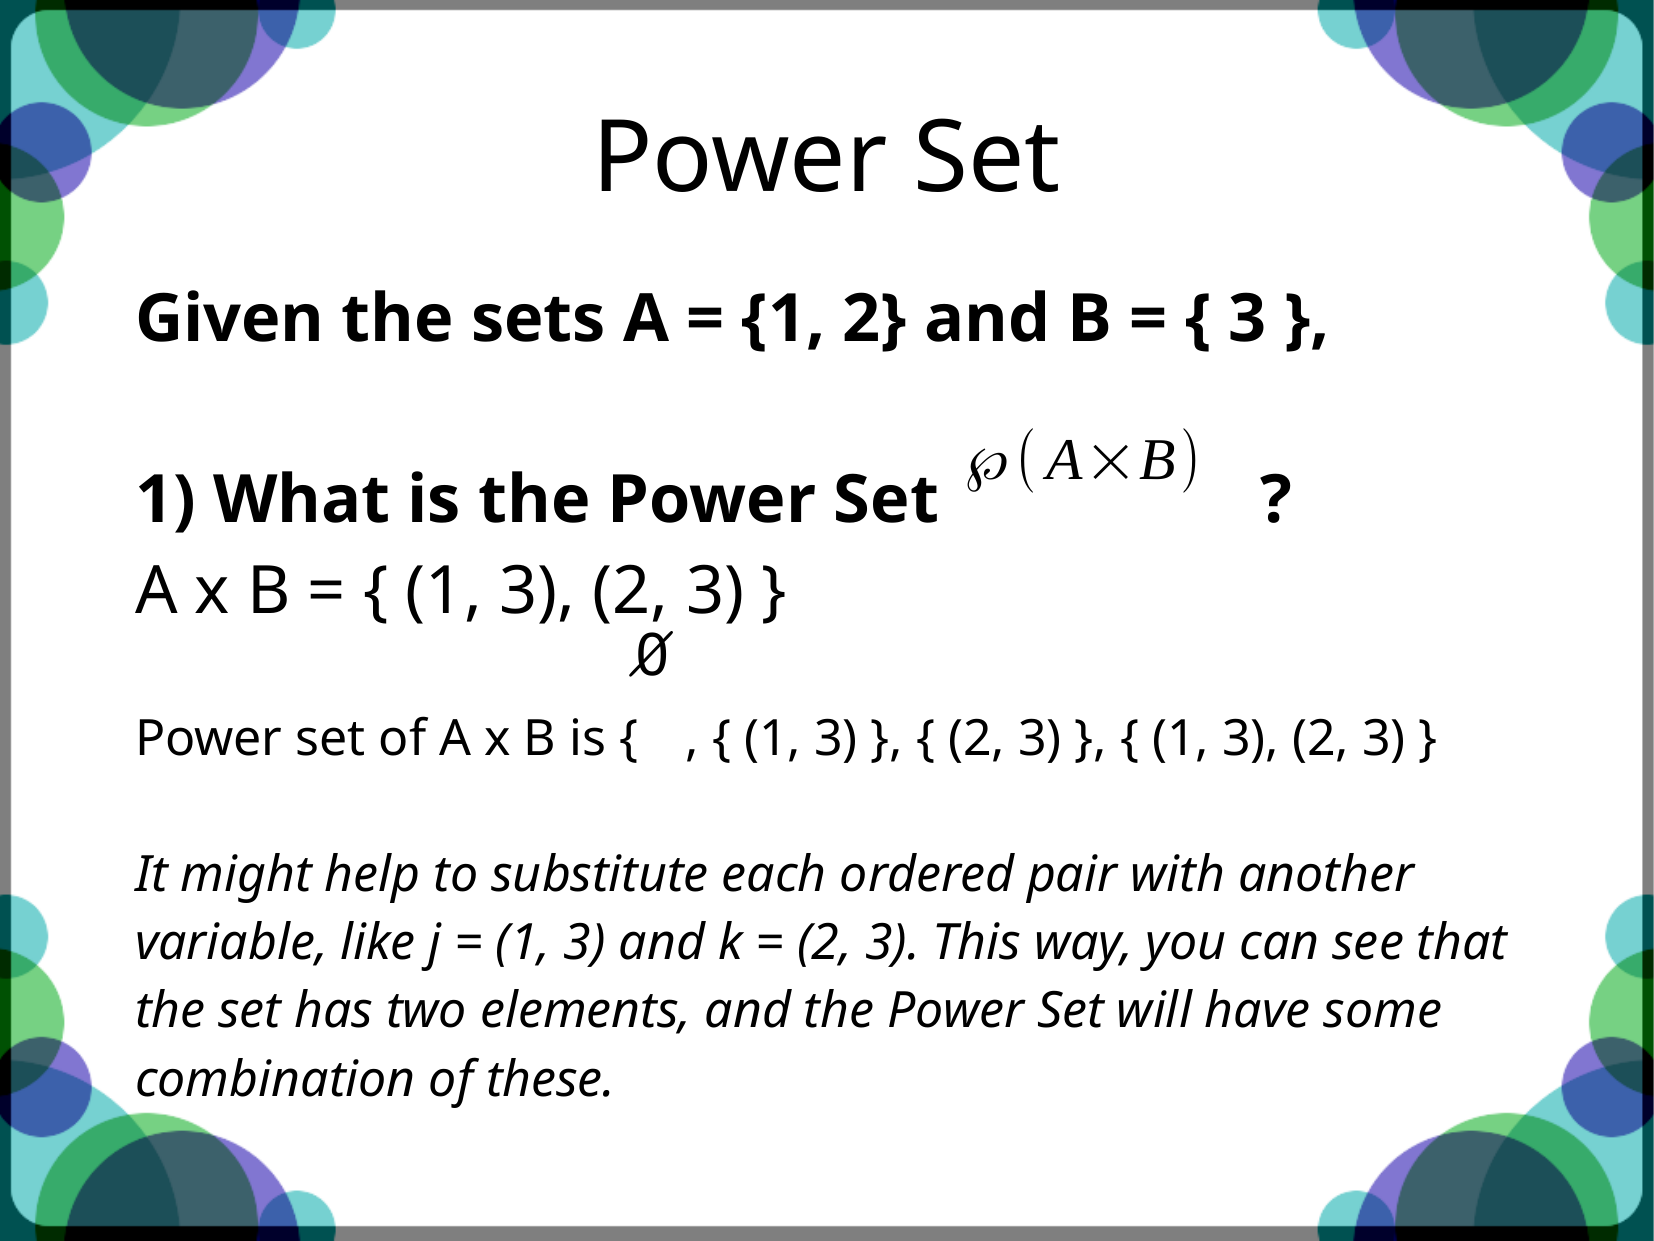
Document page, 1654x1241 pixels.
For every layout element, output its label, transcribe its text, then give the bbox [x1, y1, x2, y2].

text_box Given the sets A = {1, 2} and B = { 3 }, 1) What is the Power Set ? A x B = { (1, 3), (2, 3) } Power set of A x B is { , { (1, 3) }, { (2, 3) }, { (1, 3), (2, 3) } It might help to substitute each ordered pair with another variable, like j = (1, 3) and k = (2, 3). This way, you can see that the set has two elements, and the Power Set will have some combination of these. [135, 270, 1531, 962]
chart [610, 619, 692, 693]
chart [949, 423, 1216, 497]
title Power Set [82, 49, 1571, 257]
picture [0, 0, 1654, 1241]
